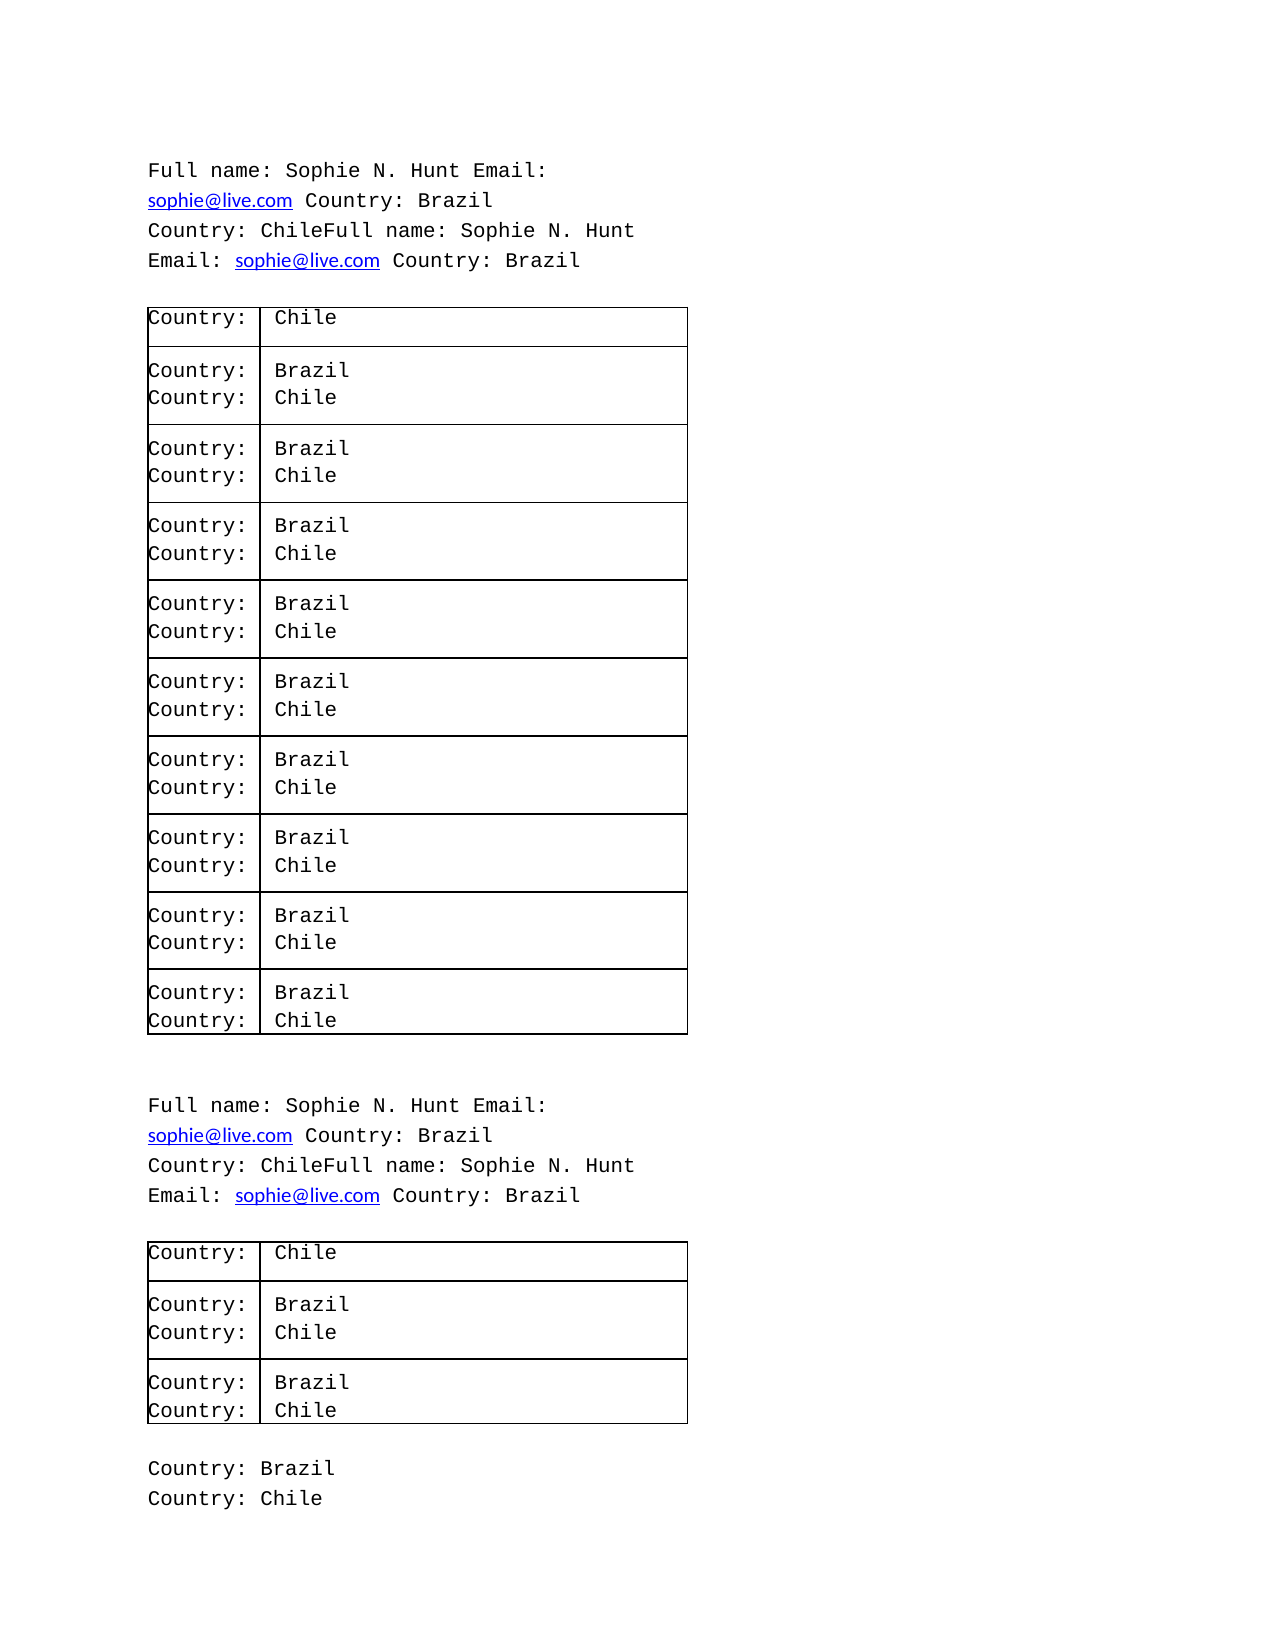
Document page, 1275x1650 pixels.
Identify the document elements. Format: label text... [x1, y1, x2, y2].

text_box Full name: Sophie N. Hunt Email: sophie@live.com Country: Brazil Country: ChileFull name: Sophie N. Hunt Email: sophie@live.com Country: Brazil [147, 1086, 688, 1241]
table_cell Country: Country: [149, 347, 259, 424]
table_cell Brazil Chile [261, 970, 687, 1033]
table_cell Country: Country: [149, 425, 259, 502]
table_cell Brazil Chile [261, 893, 687, 968]
table_cell Brazil Chile [261, 659, 687, 735]
table_header Chile [261, 1243, 687, 1280]
table_cell Brazil Chile [261, 503, 687, 579]
table_cell Brazil Chile [261, 815, 687, 891]
table_cell Country: Country: [149, 659, 259, 735]
table_cell Brazil Chile [261, 1360, 687, 1423]
table_cell Country: Country: [149, 815, 259, 891]
table_cell Brazil Chile [261, 1282, 687, 1358]
table_cell Country: Country: [149, 1282, 259, 1358]
table_cell Country: Country: [149, 1360, 259, 1423]
table_cell Brazil Chile [261, 581, 687, 657]
table_cell Country: Country: [149, 970, 259, 1033]
table_cell Brazil Chile [261, 425, 687, 502]
text_box Country: Brazil Country: Chile [147, 1449, 358, 1502]
table_cell Country: Country: [149, 893, 259, 968]
table_cell Brazil Chile [261, 737, 687, 813]
table_cell Brazil Chile [261, 347, 687, 424]
table_header Chile [261, 308, 687, 346]
text_box Full name: Sophie N. Hunt Email: sophie@live.com Country: Brazil Country: ChileFull name: Sophie N. Hunt Email: sophie@live.com Country: Brazil [147, 152, 688, 307]
table_cell Country: Country: [149, 737, 259, 813]
table_header Country: [149, 308, 259, 346]
table_cell Country: Country: [149, 503, 259, 579]
table_header Country: [149, 1243, 259, 1280]
table_cell Country: Country: [149, 581, 259, 657]
